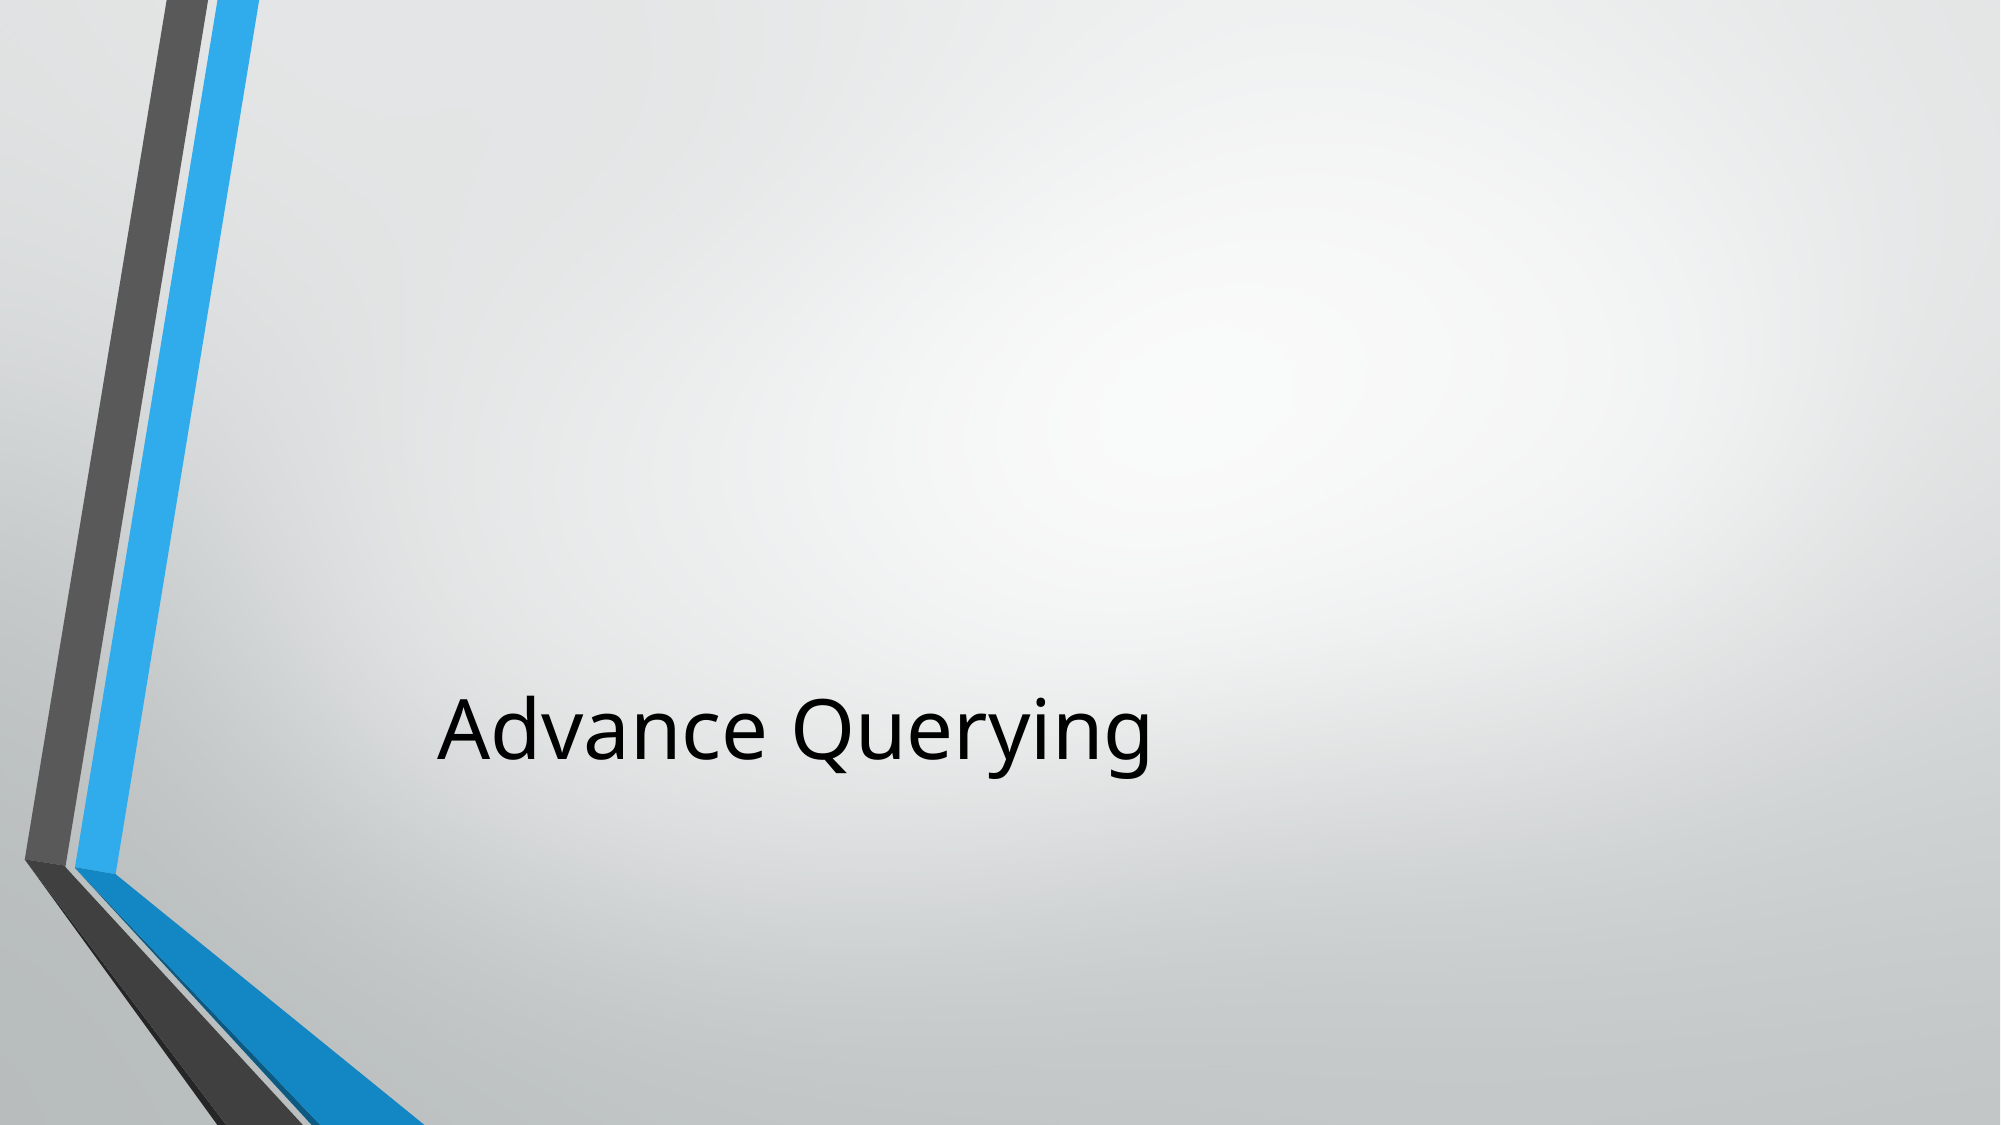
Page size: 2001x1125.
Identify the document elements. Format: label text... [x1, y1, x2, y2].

title Advance Querying [421, 437, 1887, 784]
